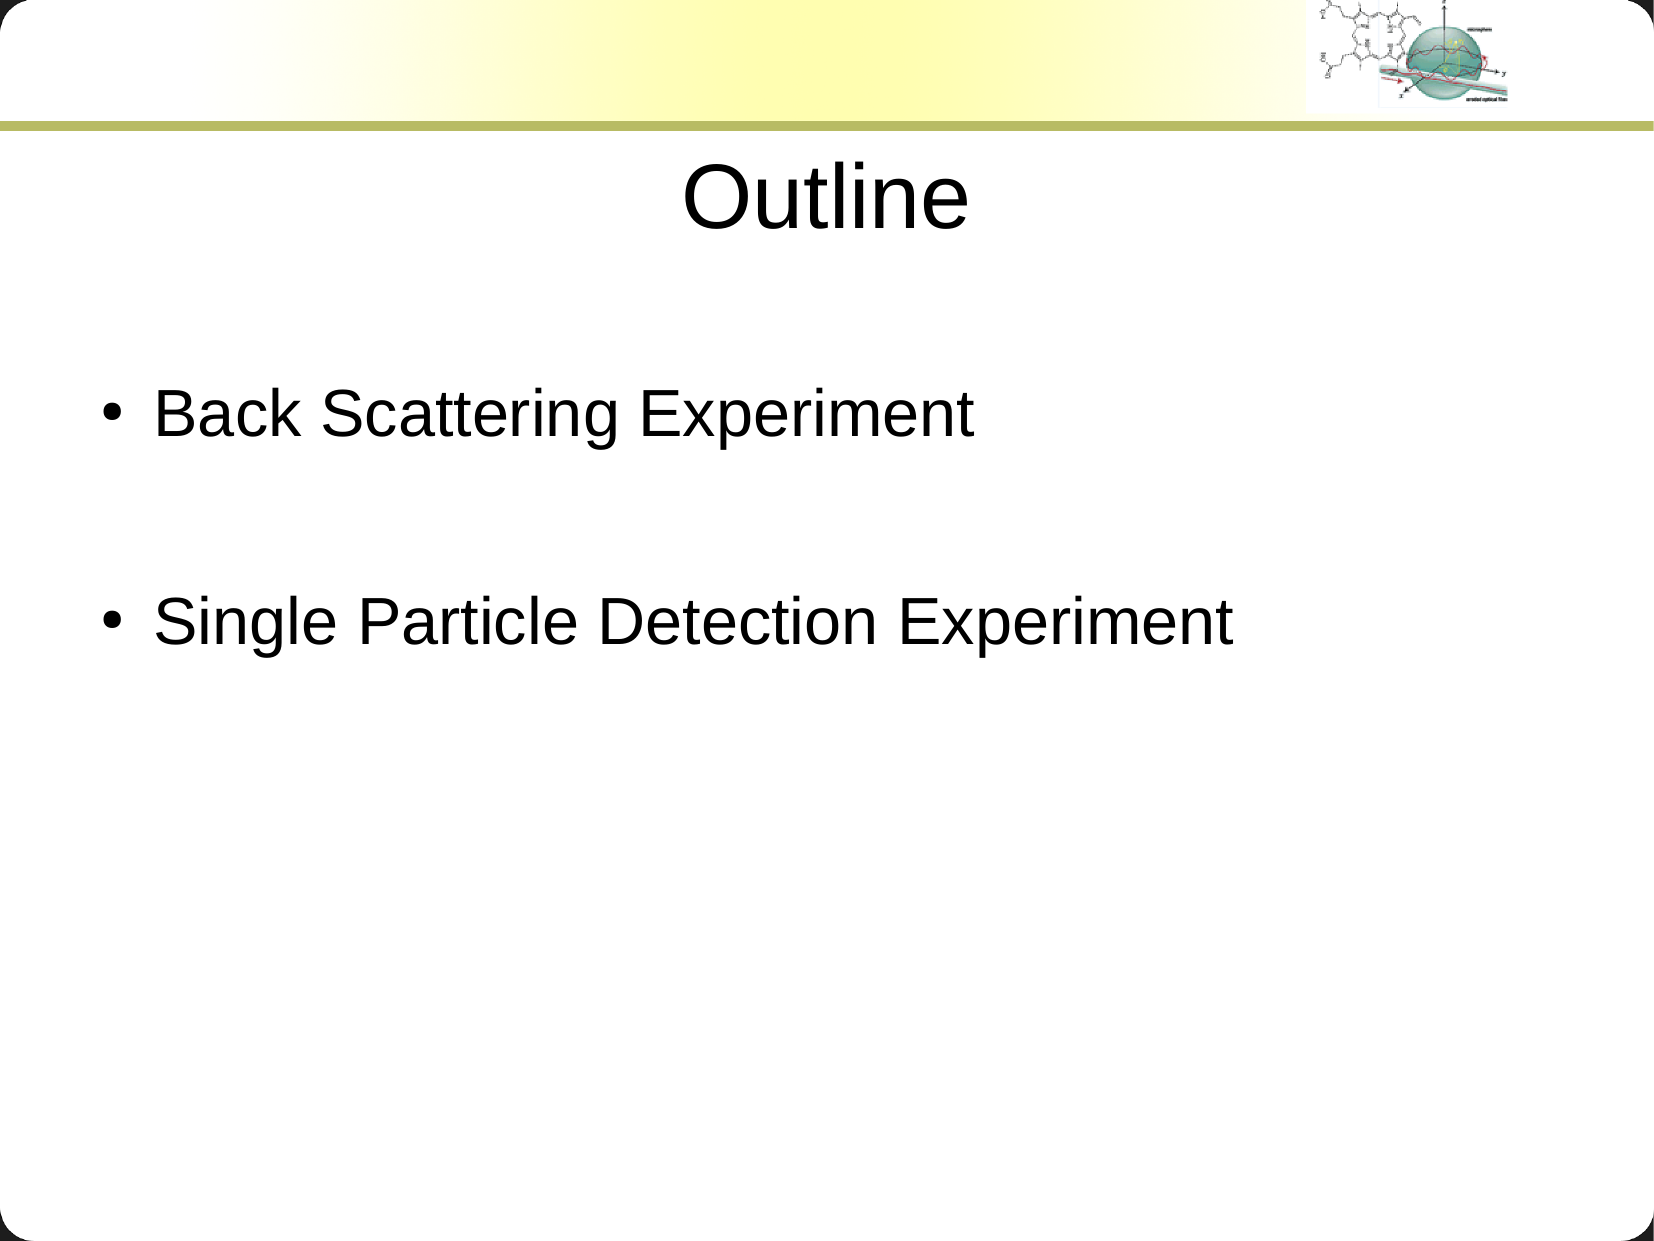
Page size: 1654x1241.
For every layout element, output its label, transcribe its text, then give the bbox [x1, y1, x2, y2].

picture [0, 0, 1654, 1241]
list Back Scattering Experiment Single Particle Detection Experiment [82, 375, 1538, 1096]
title Outline [82, 92, 1571, 301]
